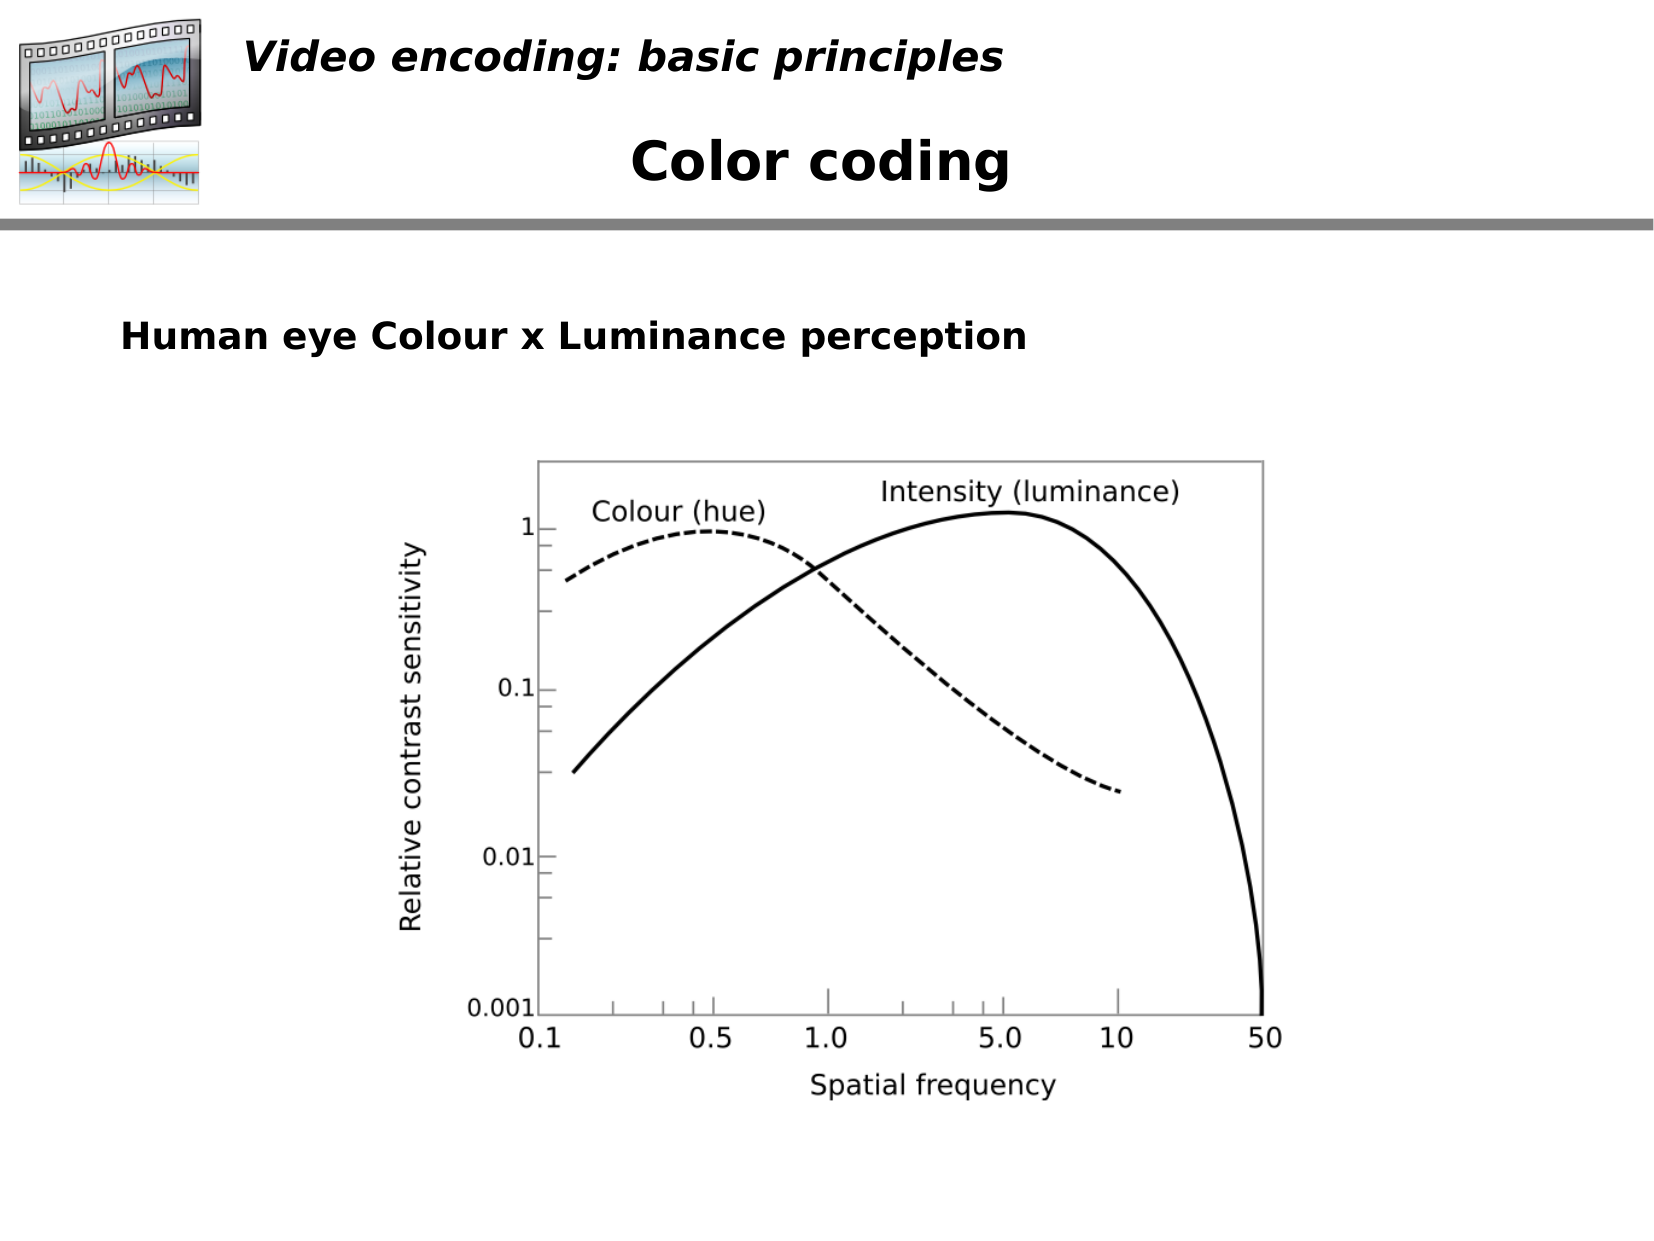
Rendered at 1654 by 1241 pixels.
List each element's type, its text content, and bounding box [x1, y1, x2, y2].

text_box Video encoding: basic principles [228, 25, 1020, 89]
text_box Color coding [615, 122, 1028, 201]
text_box Human eye Colour x Luminance perception [105, 307, 1044, 366]
text_box [0, 218, 1654, 231]
picture [360, 401, 1323, 1121]
picture [0, 2, 225, 218]
